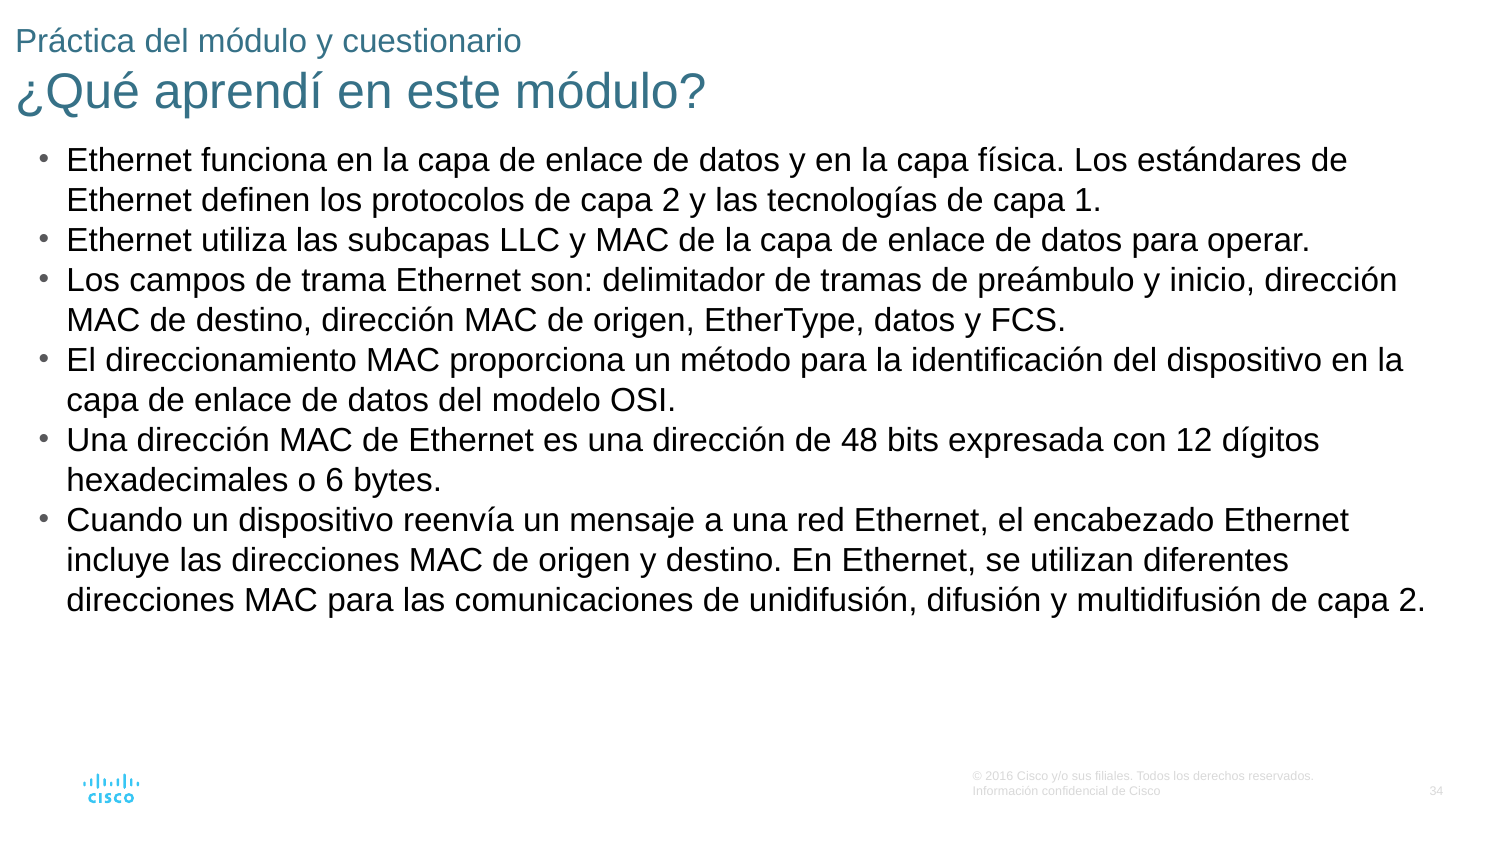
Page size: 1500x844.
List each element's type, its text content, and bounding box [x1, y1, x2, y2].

title Práctica del módulo y cuestionario ¿Qué aprendí en este módulo? [0, 6, 1500, 131]
list Ethernet funciona en la capa de enlace de datos y en la capa física. Los estándares de Ethernet definen los protocolos de capa 2 y las tecnologías de capa 1. Ethernet utiliza las subcapas LLC y MAC de la capa de enlace de datos para operar. Los campos de trama Ethernet son: delimitador de tramas de preámbulo y inicio, dirección MAC de destino, dirección MAC de origen, EtherType, datos y FCS. El direccionamiento MAC proporciona un método para la identificación del dispositivo en la capa de enlace de datos del modelo OSI. Una dirección MAC de Ethernet es una dirección de 48 bits expresada con 12 dígitos hexadecimales o 6 bytes. Cuando un dispositivo reenvía un mensaje a una red Ethernet, el encabezado Ethernet incluye las direcciones MAC de origen y destino. En Ethernet, se utilizan diferentes direcciones MAC para las comunicaciones de unidifusión, difusión y multidifusión de capa 2. [23, 131, 1476, 813]
